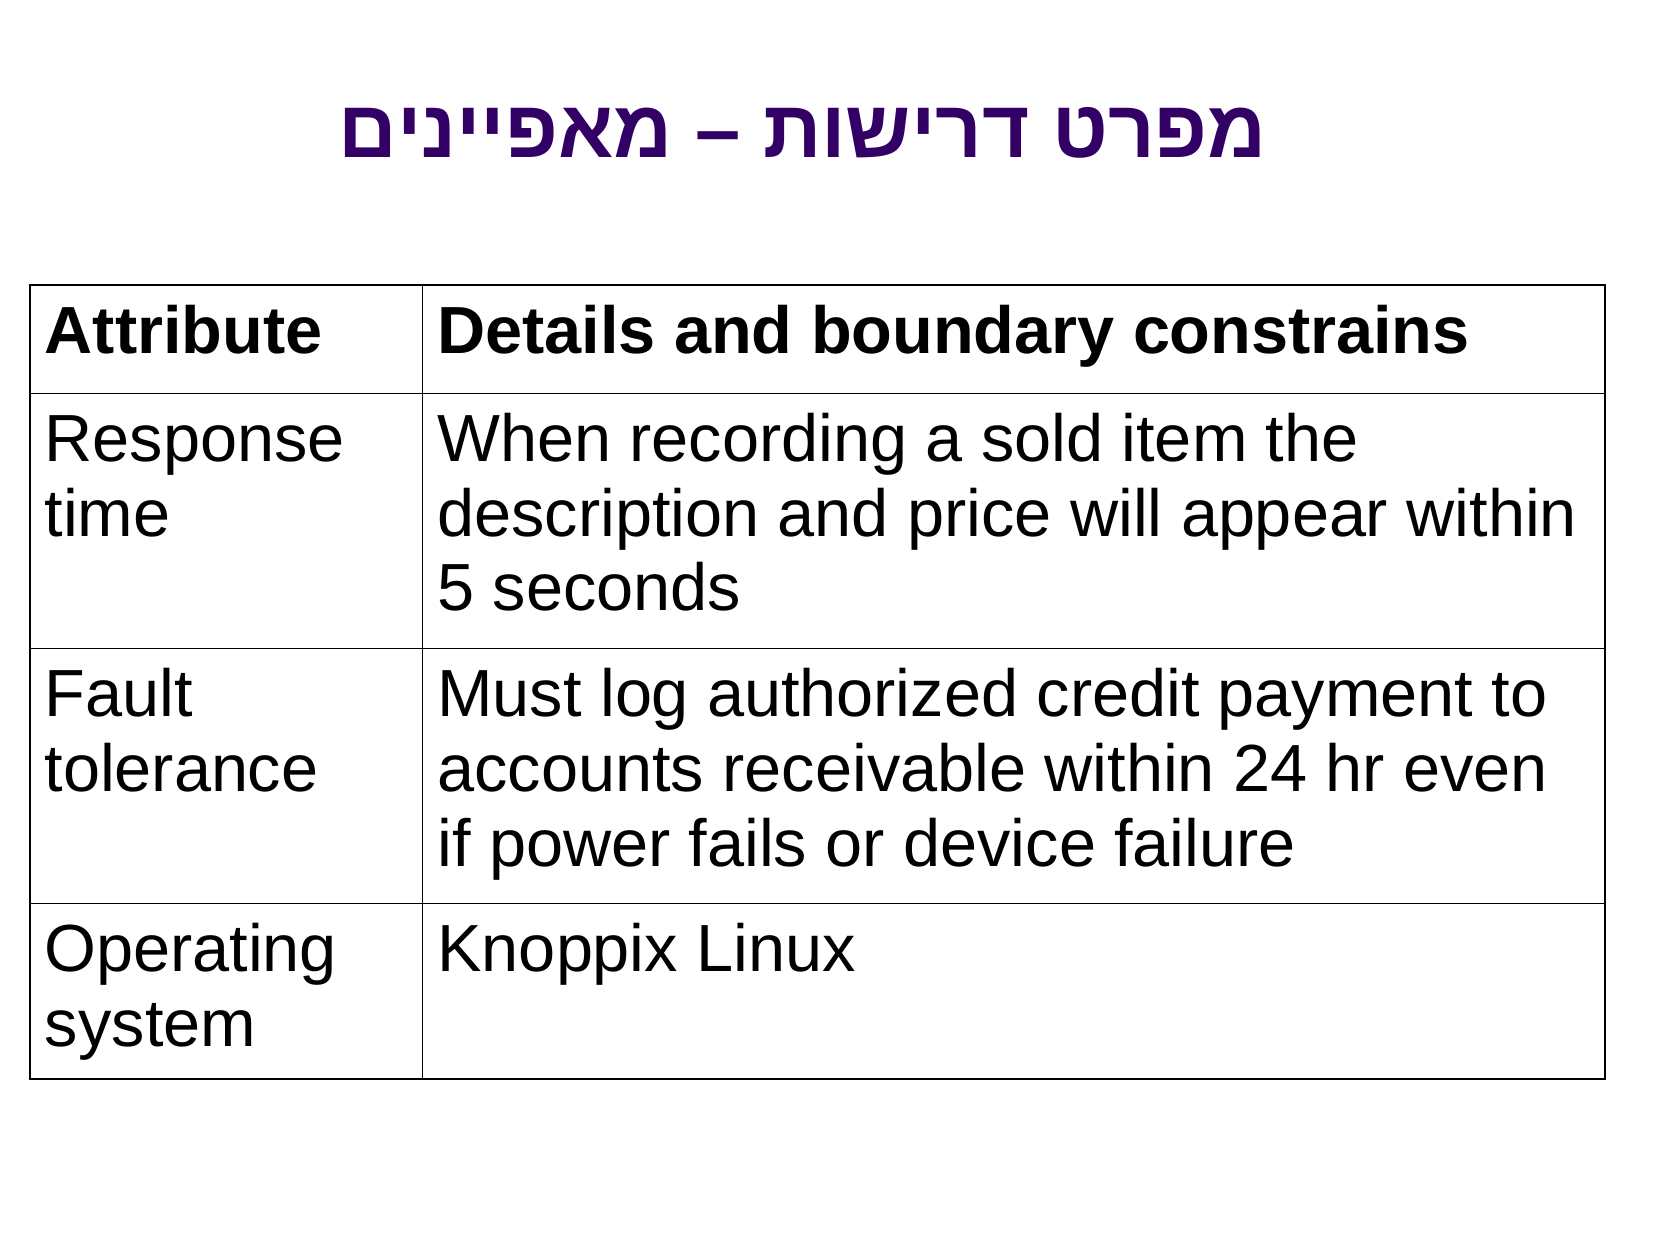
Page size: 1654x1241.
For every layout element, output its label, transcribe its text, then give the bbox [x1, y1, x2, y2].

table_cell Must log authorized credit payment to accounts receivable within 24 hr even if power fails or device failure [423, 649, 1604, 903]
title מפרט דרישות – מאפיינים [120, 75, 1486, 182]
table_cell When recording a sold item the description and price will appear within 5 seconds [423, 394, 1604, 648]
table_cell Fault tolerance [31, 649, 422, 903]
table_header Attribute [31, 286, 422, 393]
table_header Details and boundary constrains [423, 286, 1604, 393]
table_cell Response time [31, 394, 422, 648]
table_cell Operating system [31, 904, 422, 1078]
table_cell Knoppix Linux [423, 904, 1604, 1078]
